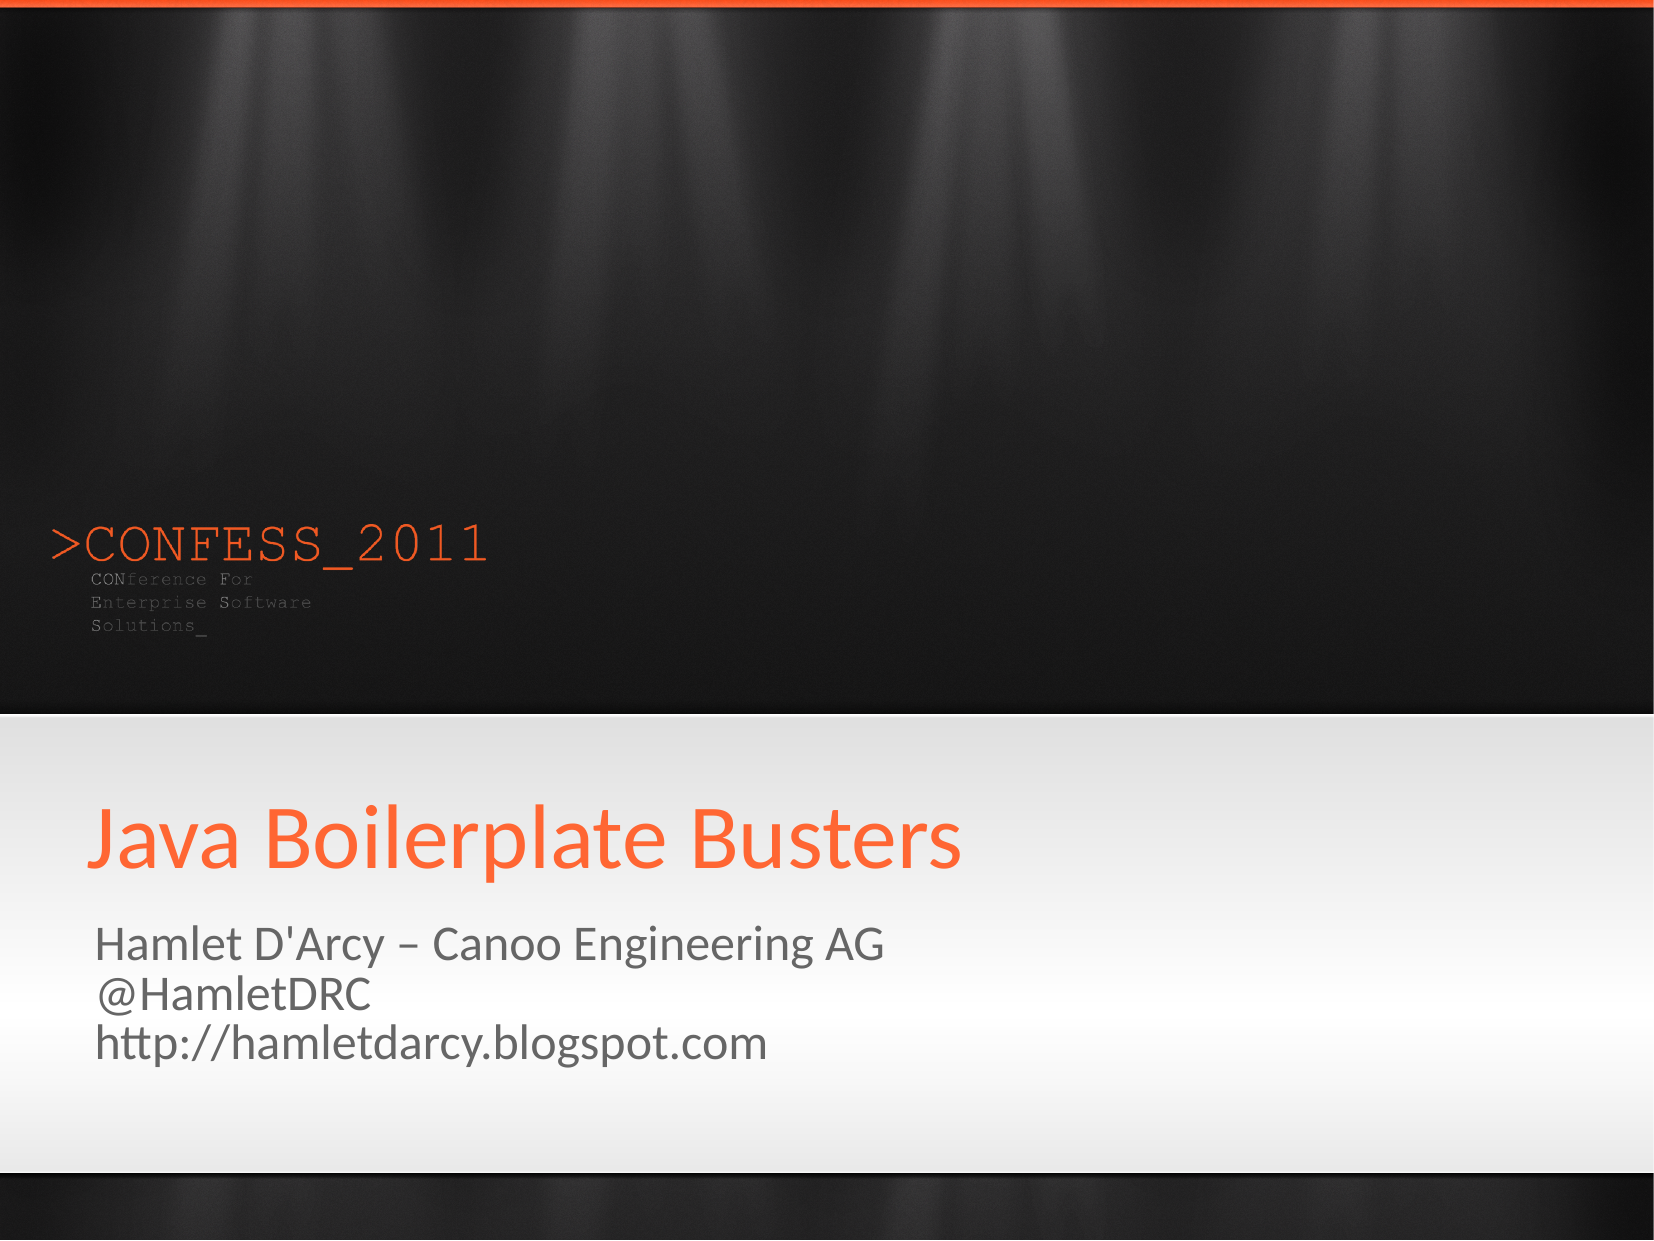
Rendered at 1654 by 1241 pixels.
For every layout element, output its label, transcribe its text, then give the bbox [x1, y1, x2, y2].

title Hamlet D'Arcy – Canoo Engineering AG @HamletDRC http://hamletdarcy.blogspot.com [94, 893, 1583, 1101]
picture [0, 0, 1654, 1240]
title Java Boilerplate Busters [86, 742, 1576, 950]
